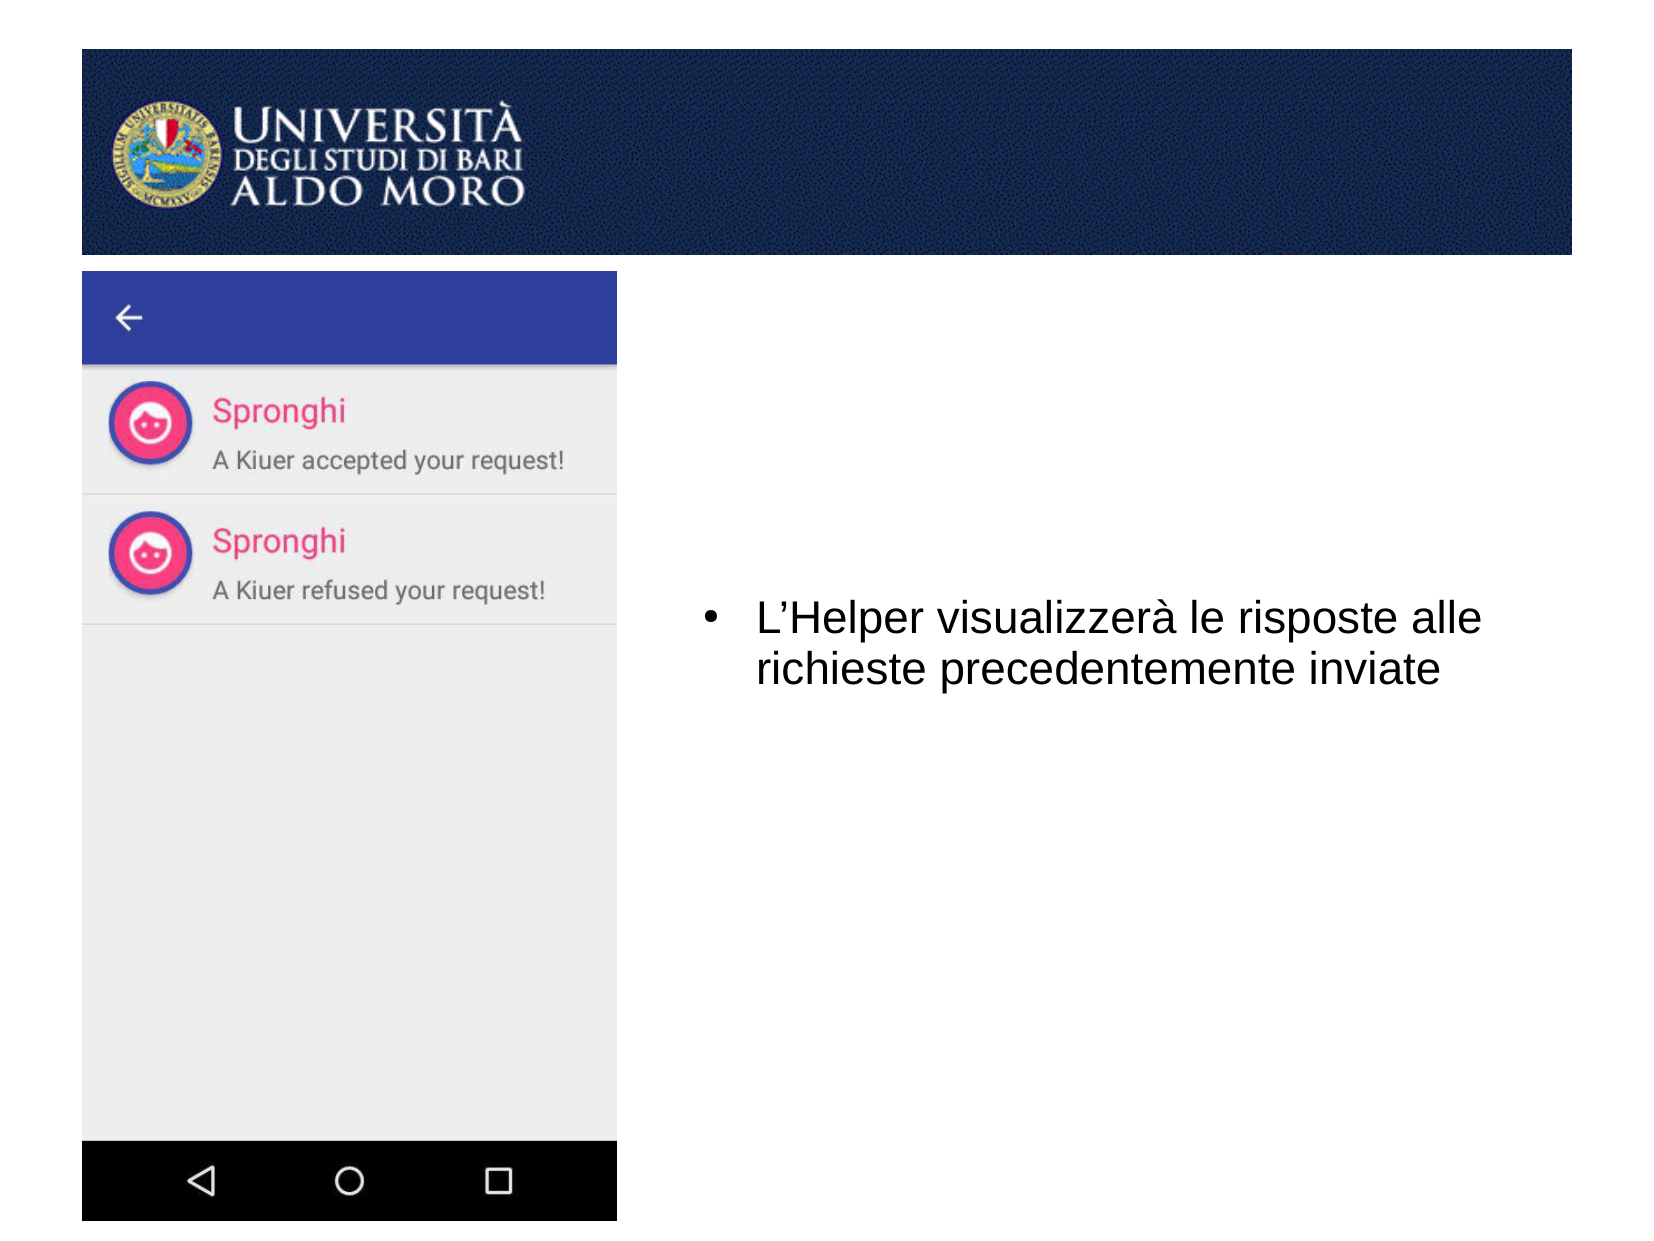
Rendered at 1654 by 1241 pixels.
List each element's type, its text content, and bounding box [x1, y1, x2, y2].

picture [1168, 250, 1176, 255]
picture [82, 271, 617, 1221]
list L’Helper visualizzerà le risposte alle richieste precedentemente inviate [685, 591, 1560, 1241]
picture [82, 49, 1572, 255]
